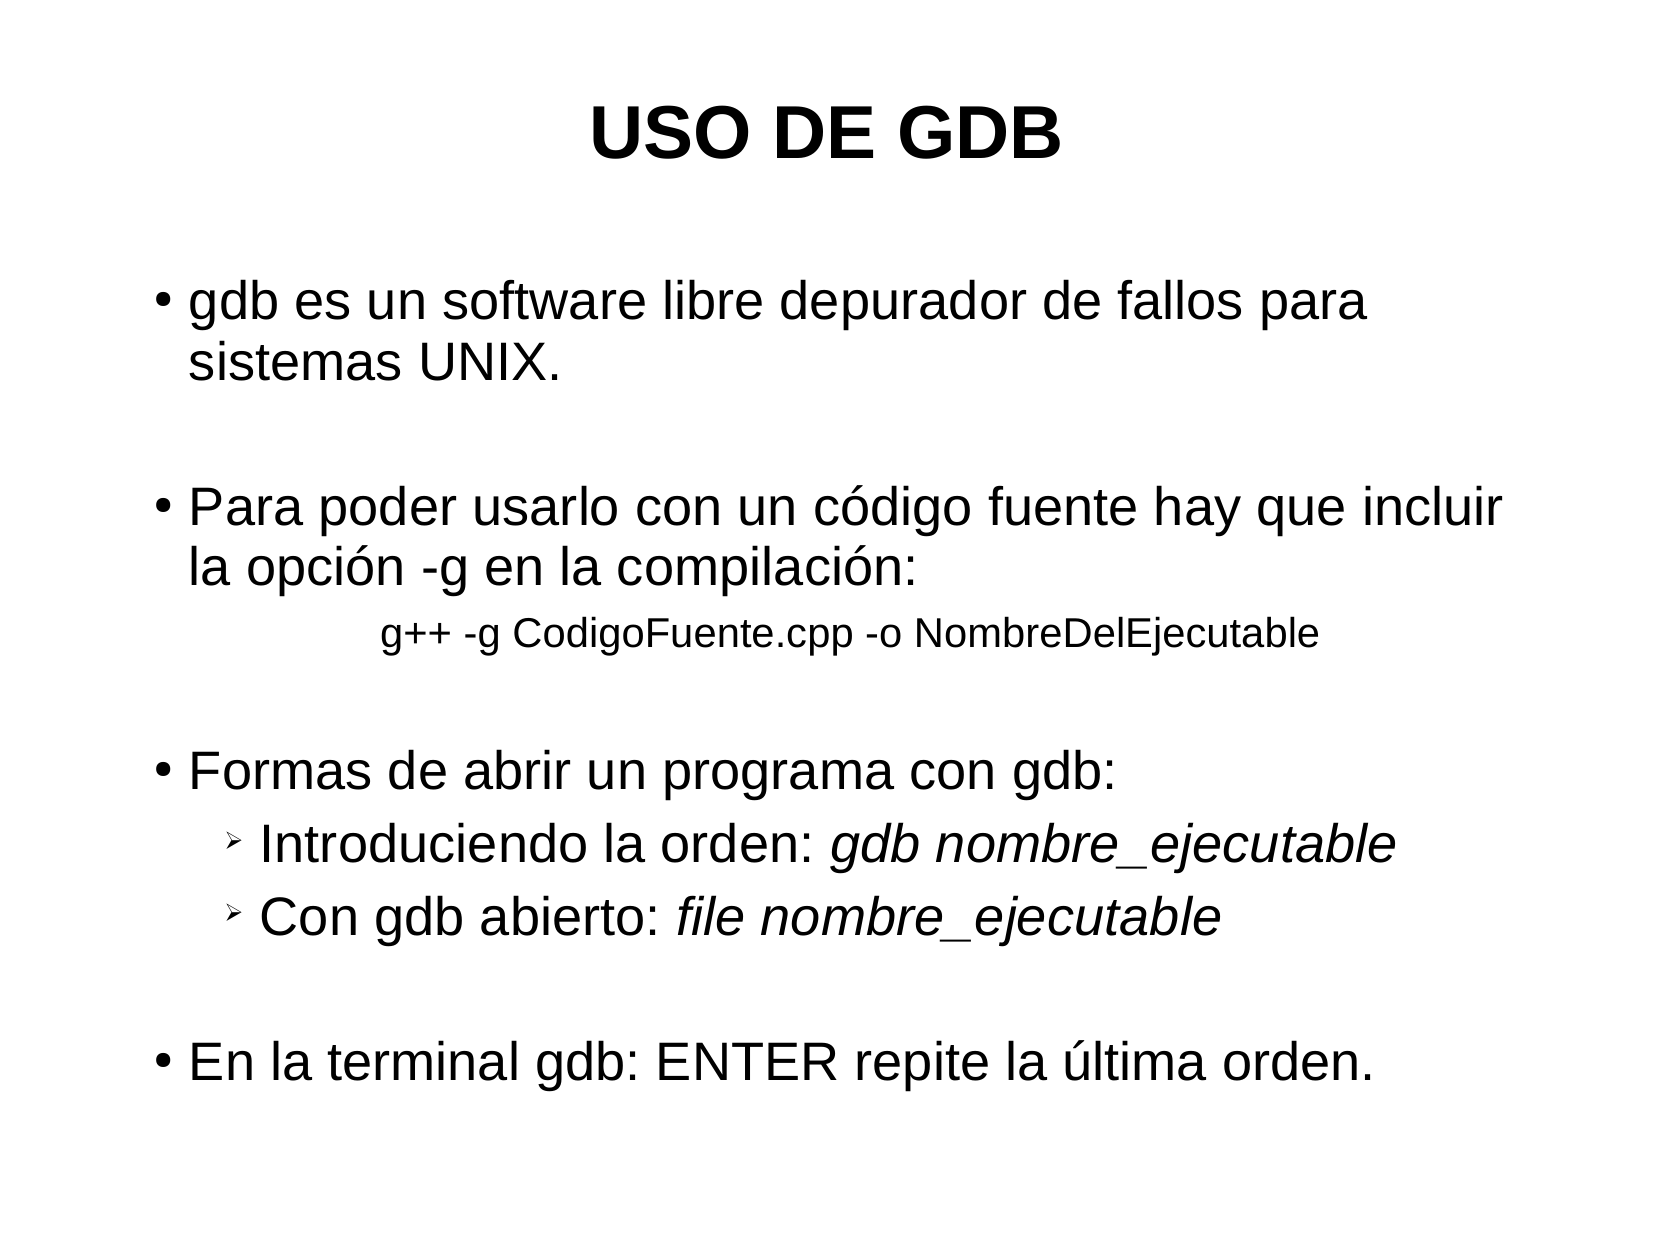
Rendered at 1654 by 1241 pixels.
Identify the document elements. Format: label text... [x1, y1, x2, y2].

title USO DE GDB [82, 29, 1571, 237]
subtitle gdb es un software libre depurador de fallos para sistemas UNIX. Para poder usarlo con un código fuente hay que incluir la opción -g en la compilación: g++ -g CodigoFuente.cpp -o NombreDelEjecutable Formas de abrir un programa con gdb: Introduciendo la orden: gdb nombre_ejecutable Con gdb abierto: file nombre_ejecutable En la terminal gdb: ENTER repite la última orden. [153, 270, 1548, 1168]
